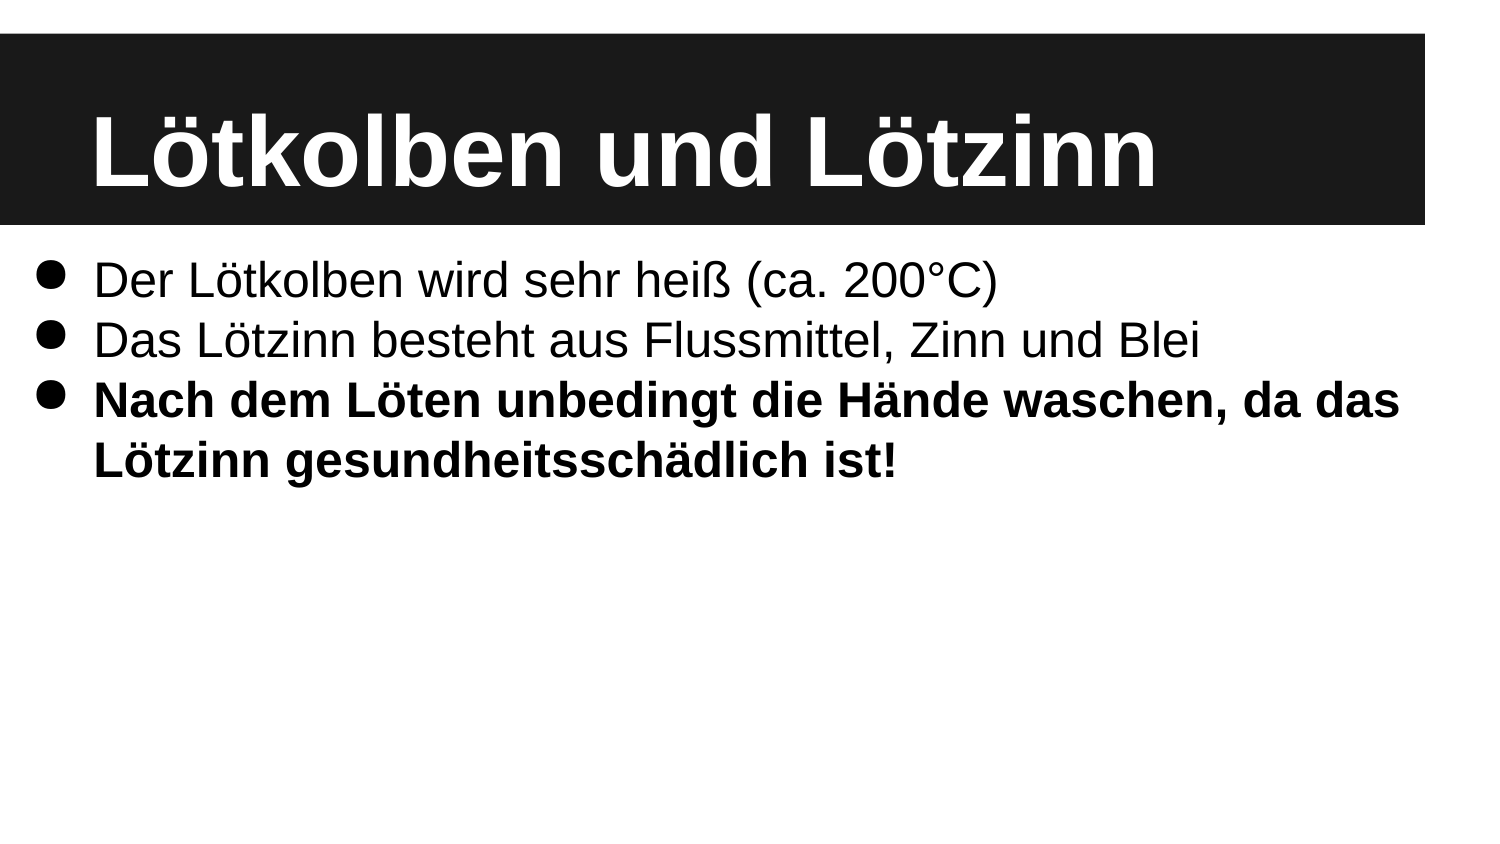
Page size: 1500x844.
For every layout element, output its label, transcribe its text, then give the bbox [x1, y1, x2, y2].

title Lötkolben und Lötzinn [75, 33, 1425, 221]
text_box Der Lötkolben wird sehr heiß (ca. 200°C) Das Lötzinn besteht aus Flussmittel, Zinn und Blei Nach dem Löten unbedingt die Hände waschen, da das Lötzinn gesundheitsschädlich ist! [3, 232, 1426, 831]
